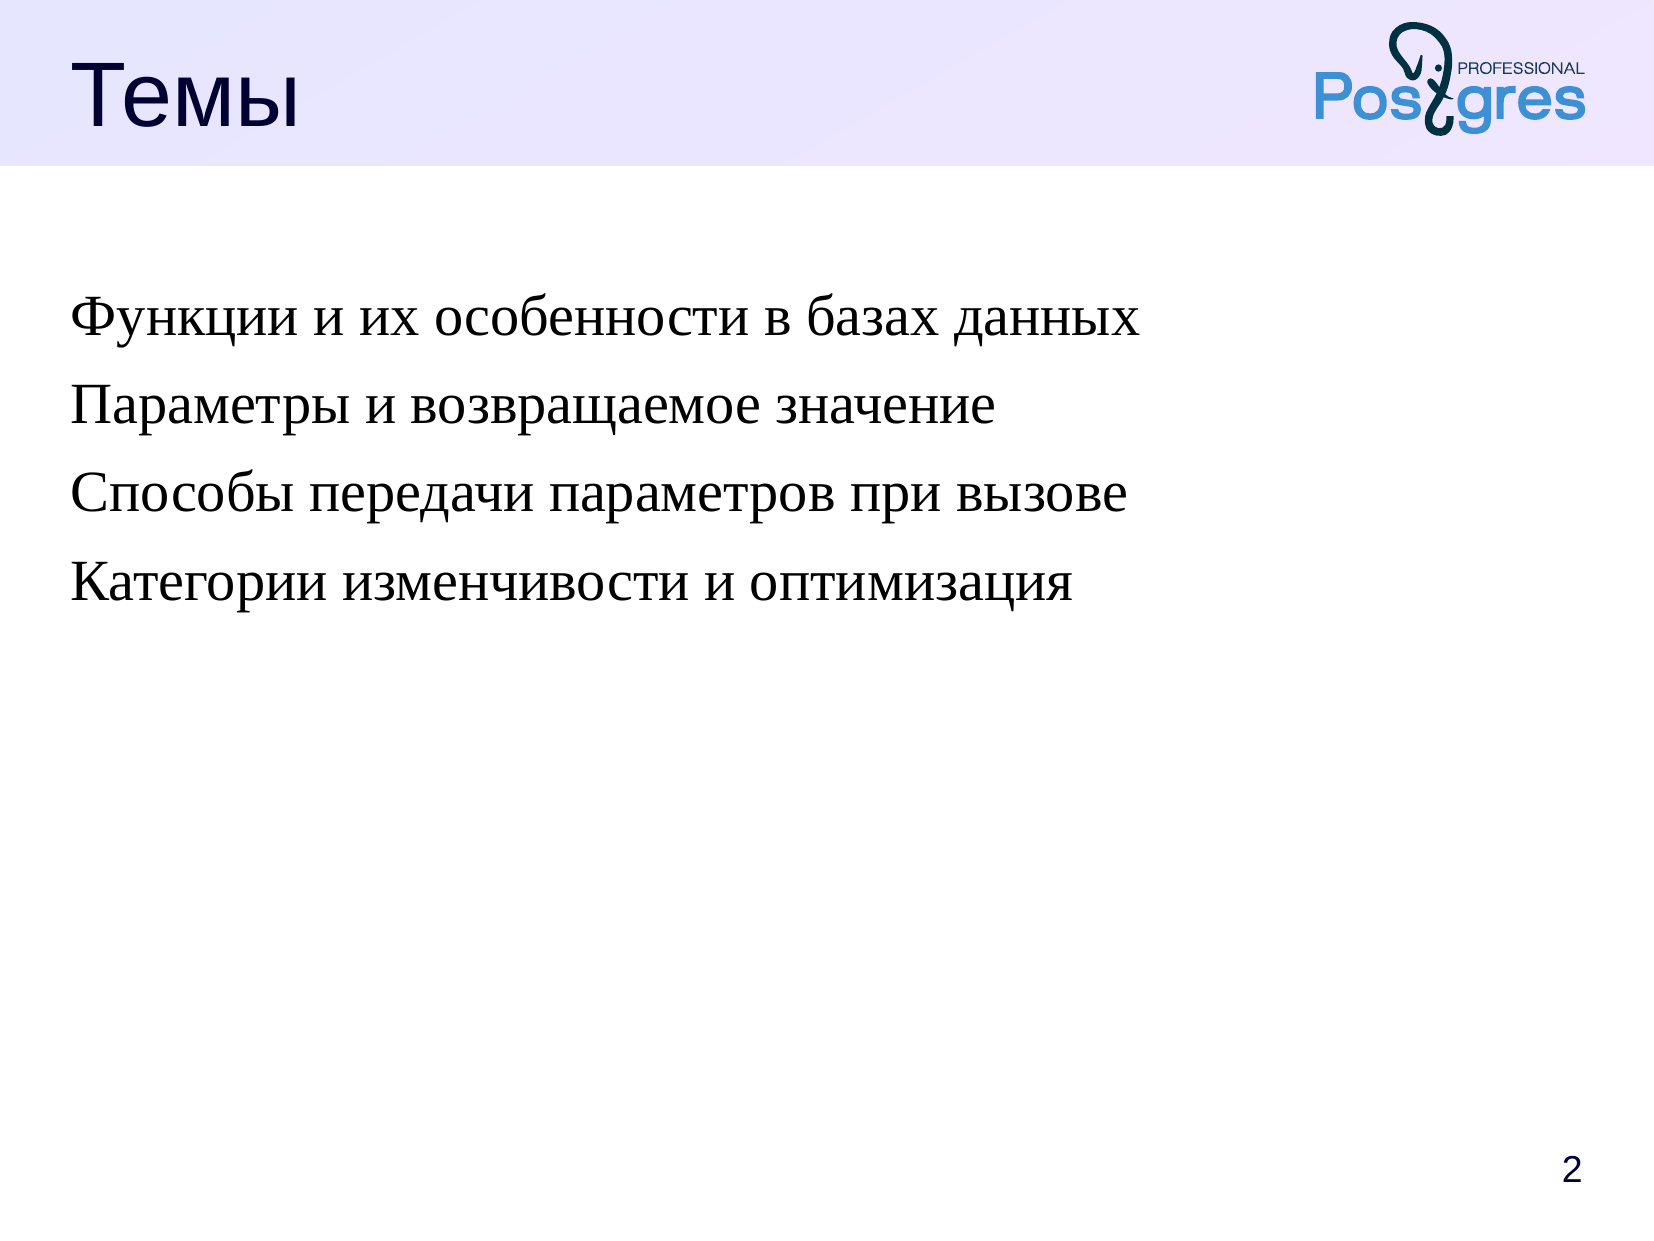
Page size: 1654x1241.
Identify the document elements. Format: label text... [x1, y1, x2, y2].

title Темы [70, 43, 1241, 147]
list Функции и их особенности в базах данных Параметры и возвращаемое значение Способы передачи параметров при вызове Категории изменчивости и оптимизация [70, 283, 1583, 1141]
